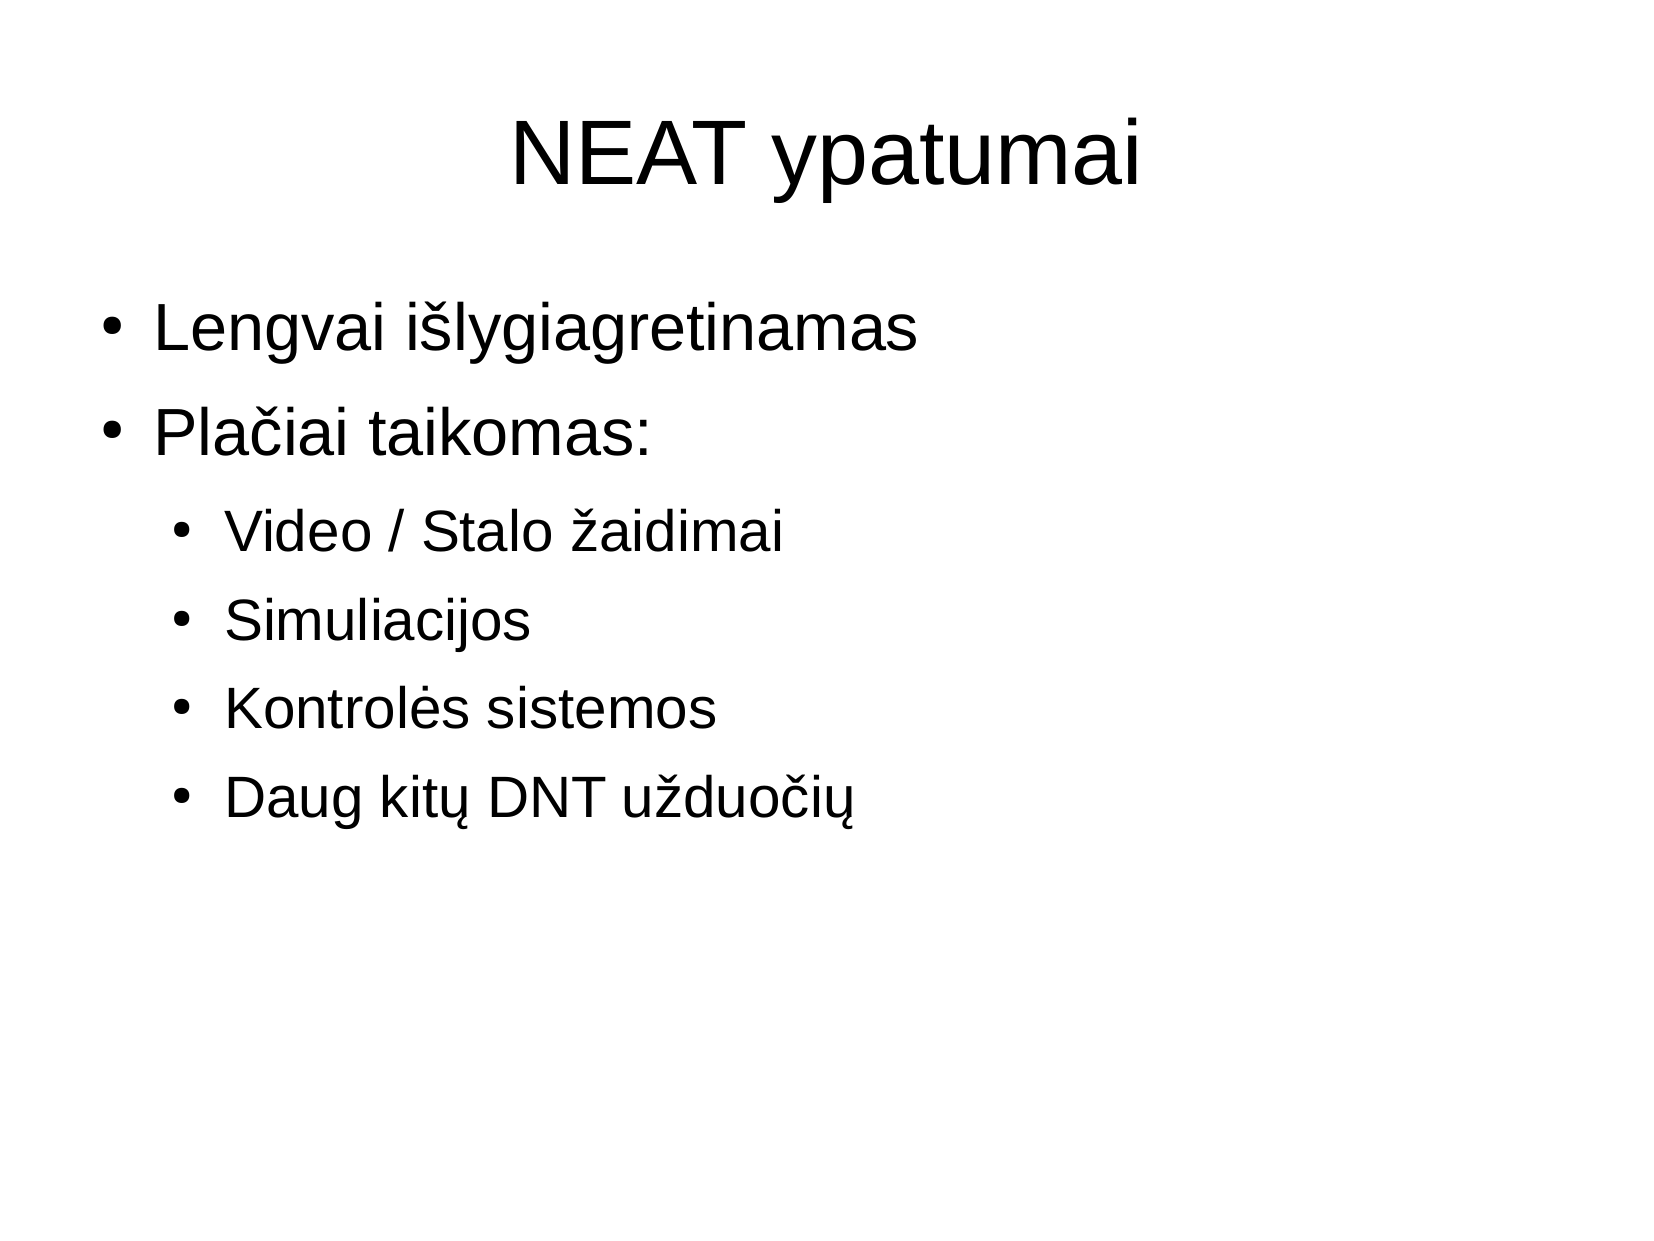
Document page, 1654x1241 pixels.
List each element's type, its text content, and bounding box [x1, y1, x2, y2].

title NEAT ypatumai [82, 49, 1571, 257]
list Lengvai išlygiagretinamas Plačiai taikomas: Video / Stalo žaidimai Simuliacijos Kontrolės sistemos Daug kitų DNT užduočių [82, 290, 1571, 1010]
